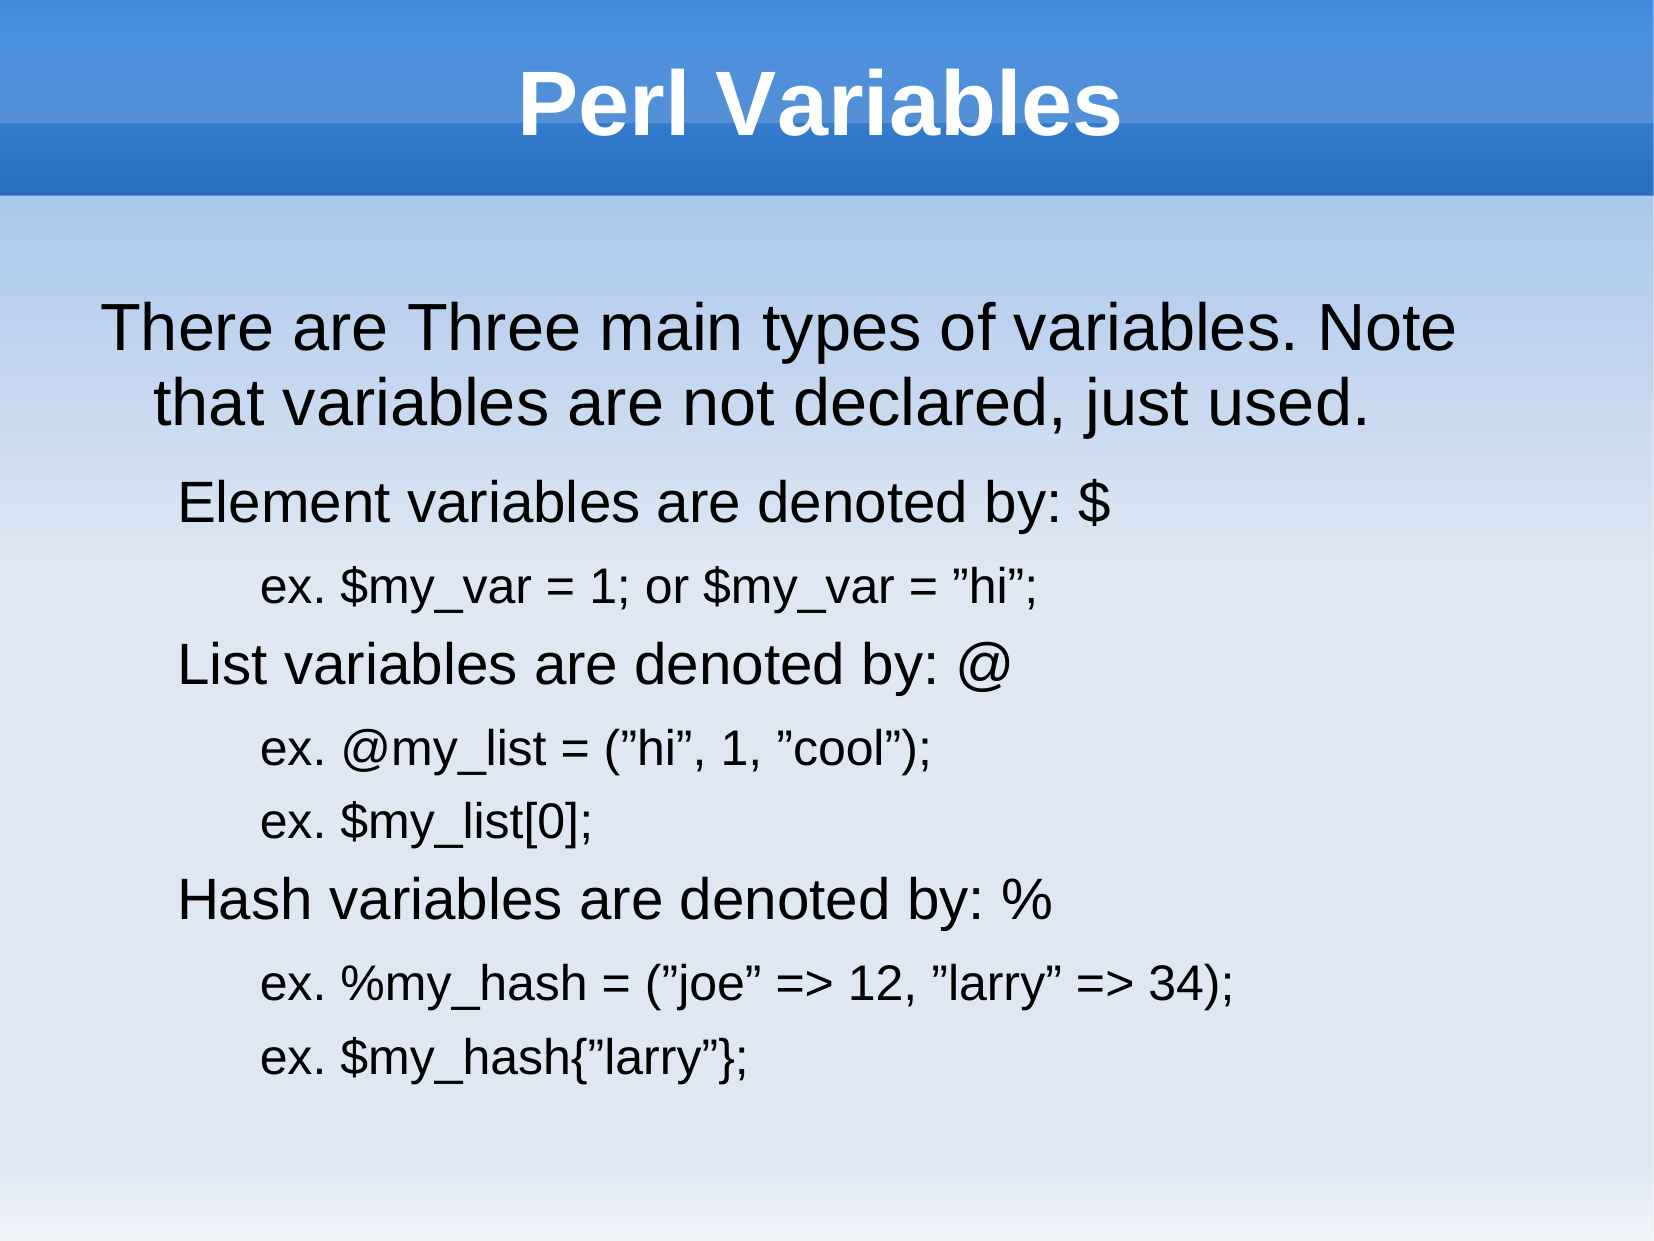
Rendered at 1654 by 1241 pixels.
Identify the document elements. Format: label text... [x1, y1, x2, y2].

title Perl Variables [76, 0, 1565, 208]
picture [0, 0, 1654, 1241]
list There are Three main types of variables. Note that variables are not declared, just used. Element variables are denoted by: $ ex. $my_var = 1; or $my_var = ”hi”; List variables are denoted by: @ ex. @my_list = (”hi”, 1, ”cool”); ex. $my_list[0]; Hash variables are denoted by: % ex. %my_hash = (”joe” => 12, ”larry” => 34); ex. $my_hash{”larry”}; [82, 290, 1571, 1109]
